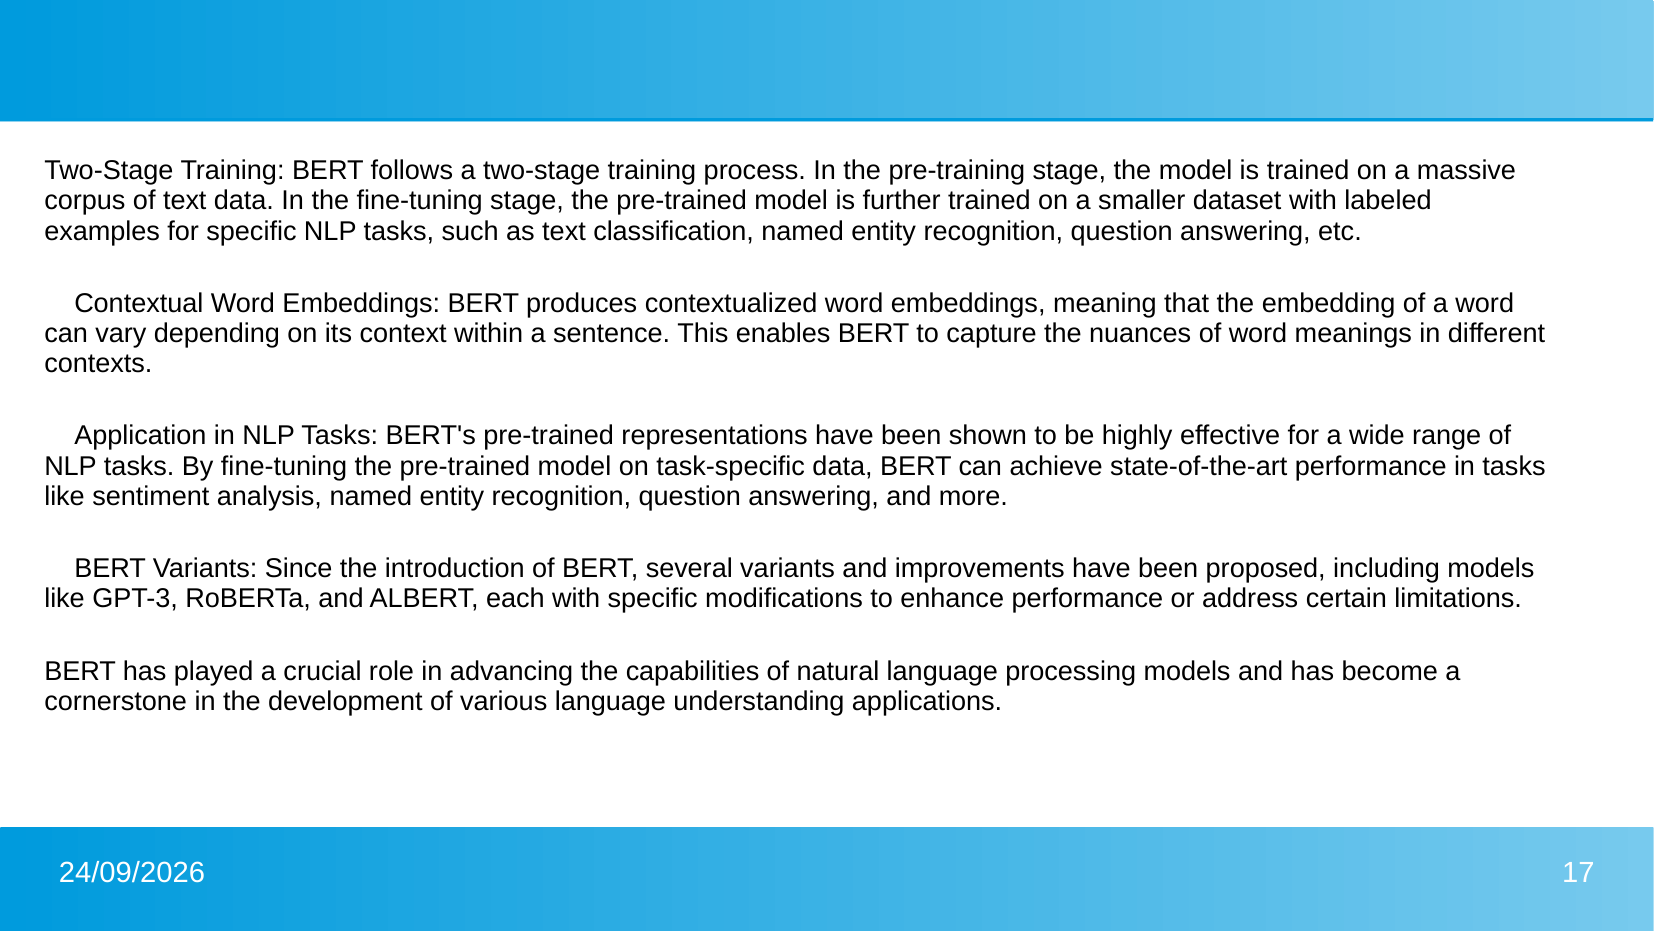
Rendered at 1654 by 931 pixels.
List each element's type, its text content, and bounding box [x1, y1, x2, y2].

text_box Two-Stage Training: BERT follows a two-stage training process. In the pre-training stage, the model is trained on a massive corpus of text data. In the fine-tuning stage, the pre-trained model is further trained on a smaller dataset with labeled examples for specific NLP tasks, such as text classification, named entity recognition, question answering, etc. Contextual Word Embeddings: BERT produces contextualized word embeddings, meaning that the embedding of a word can vary depending on its context within a sentence. This enables BERT to capture the nuances of word meanings in different contexts. Application in NLP Tasks: BERT's pre-trained representations have been shown to be highly effective for a wide range of NLP tasks. By fine-tuning the pre-trained model on task-specific data, BERT can achieve state-of-the-art performance in tasks like sentiment analysis, named entity recognition, question answering, and more. BERT Variants: Since the introduction of BERT, several variants and improvements have been proposed, including models like GPT-3, RoBERTa, and ALBERT, each with specific modifications to enhance performance or address certain limitations. BERT has played a crucial role in advancing the capabilities of natural language processing models and has become a cornerstone in the development of various language understanding applications. [29, 147, 1565, 768]
